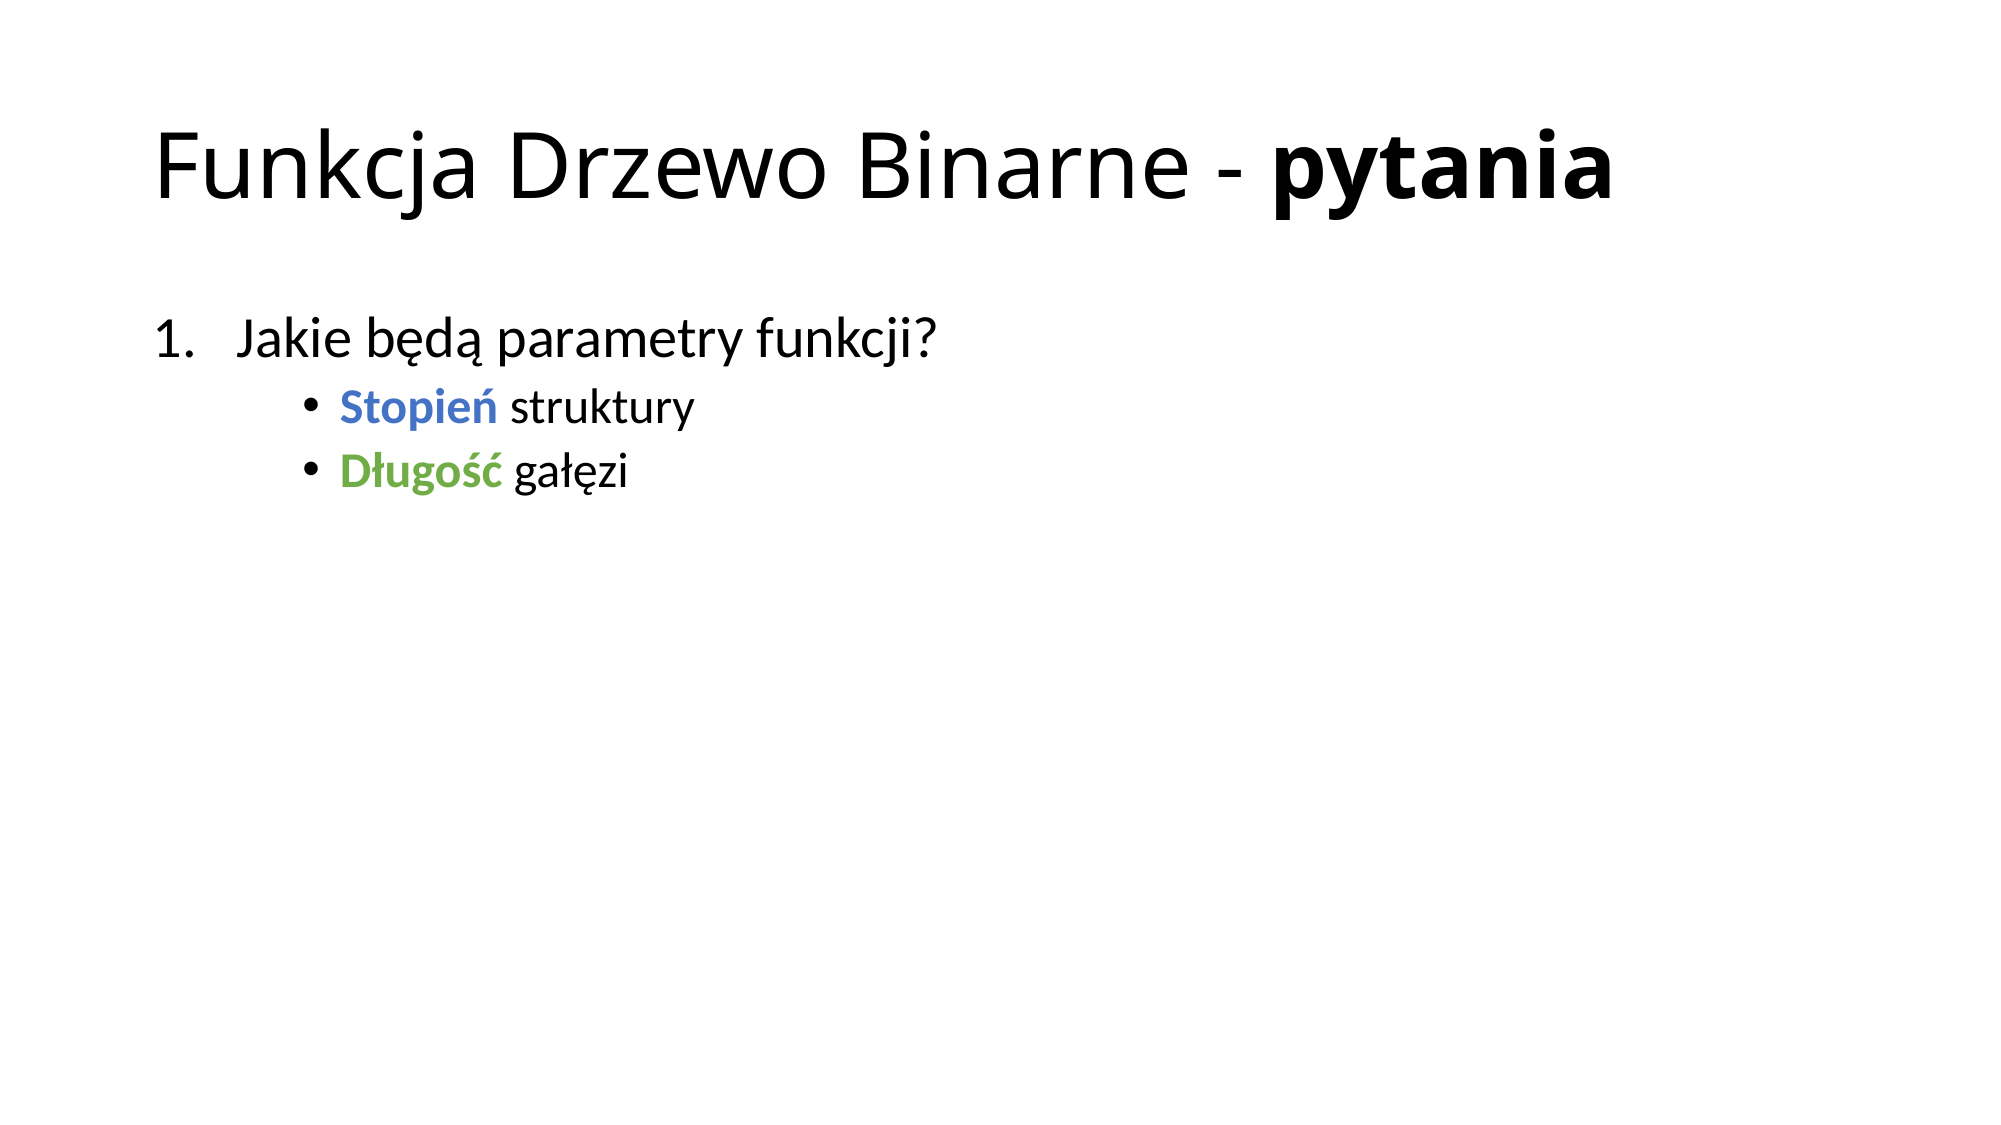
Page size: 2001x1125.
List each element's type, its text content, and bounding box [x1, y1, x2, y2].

title Funkcja Drzewo Binarne - pytania [137, 59, 1863, 278]
list Jakie będą parametry funkcji? Stopień struktury Długość gałęzi [137, 299, 1863, 1014]
